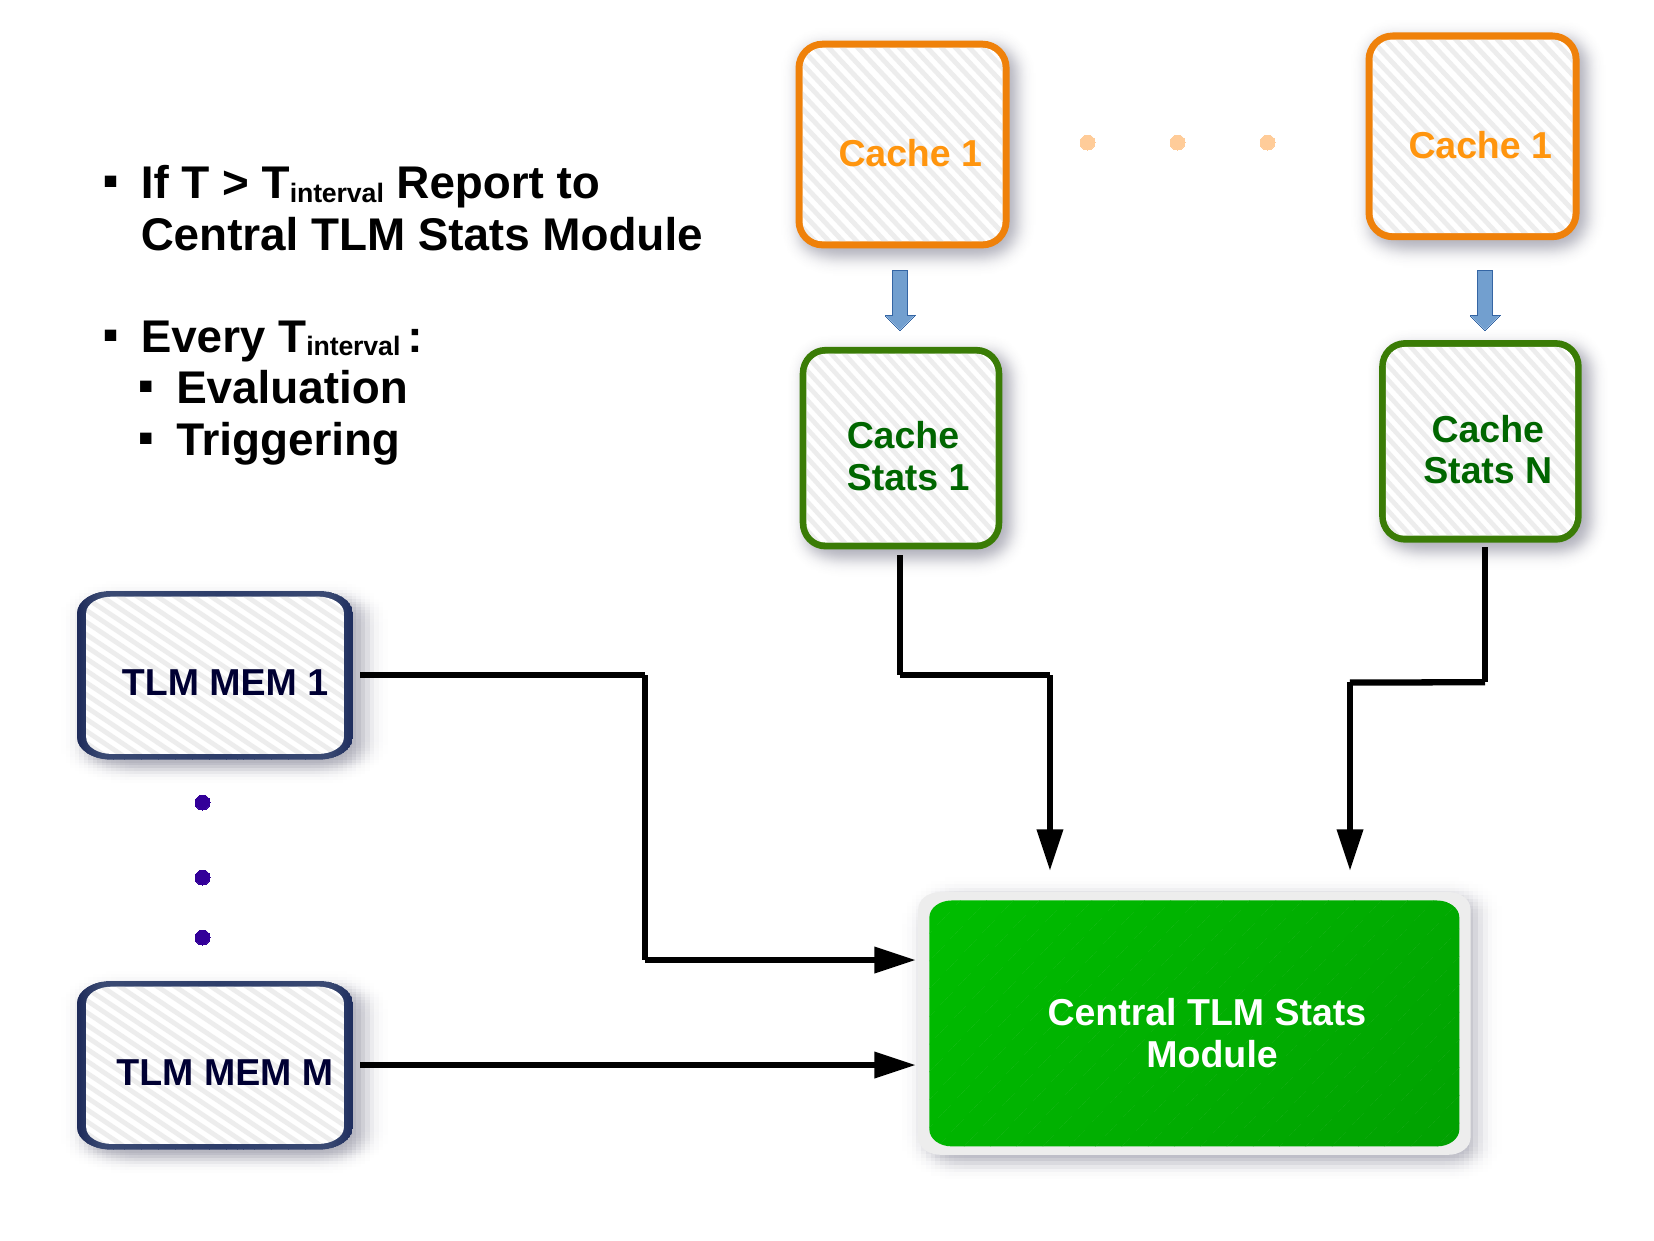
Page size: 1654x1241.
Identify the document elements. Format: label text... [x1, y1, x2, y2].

text_box [195, 930, 211, 946]
text_box [1080, 135, 1096, 151]
text_box [195, 870, 211, 886]
picture [894, 870, 1531, 1198]
picture [45, 960, 406, 1186]
text_box [1470, 270, 1501, 331]
text_box If T > Tinterval Report to Central TLM Stats Module Every Tinterval : Evaluation Triggering [90, 150, 777, 503]
text_box [1260, 135, 1276, 151]
picture [1355, 315, 1621, 586]
picture [770, 15, 1051, 292]
text_box [195, 795, 211, 811]
picture [1340, 6, 1621, 284]
picture [45, 570, 406, 796]
text_box [885, 270, 916, 331]
text_box [1170, 135, 1186, 151]
picture [776, 321, 1041, 592]
